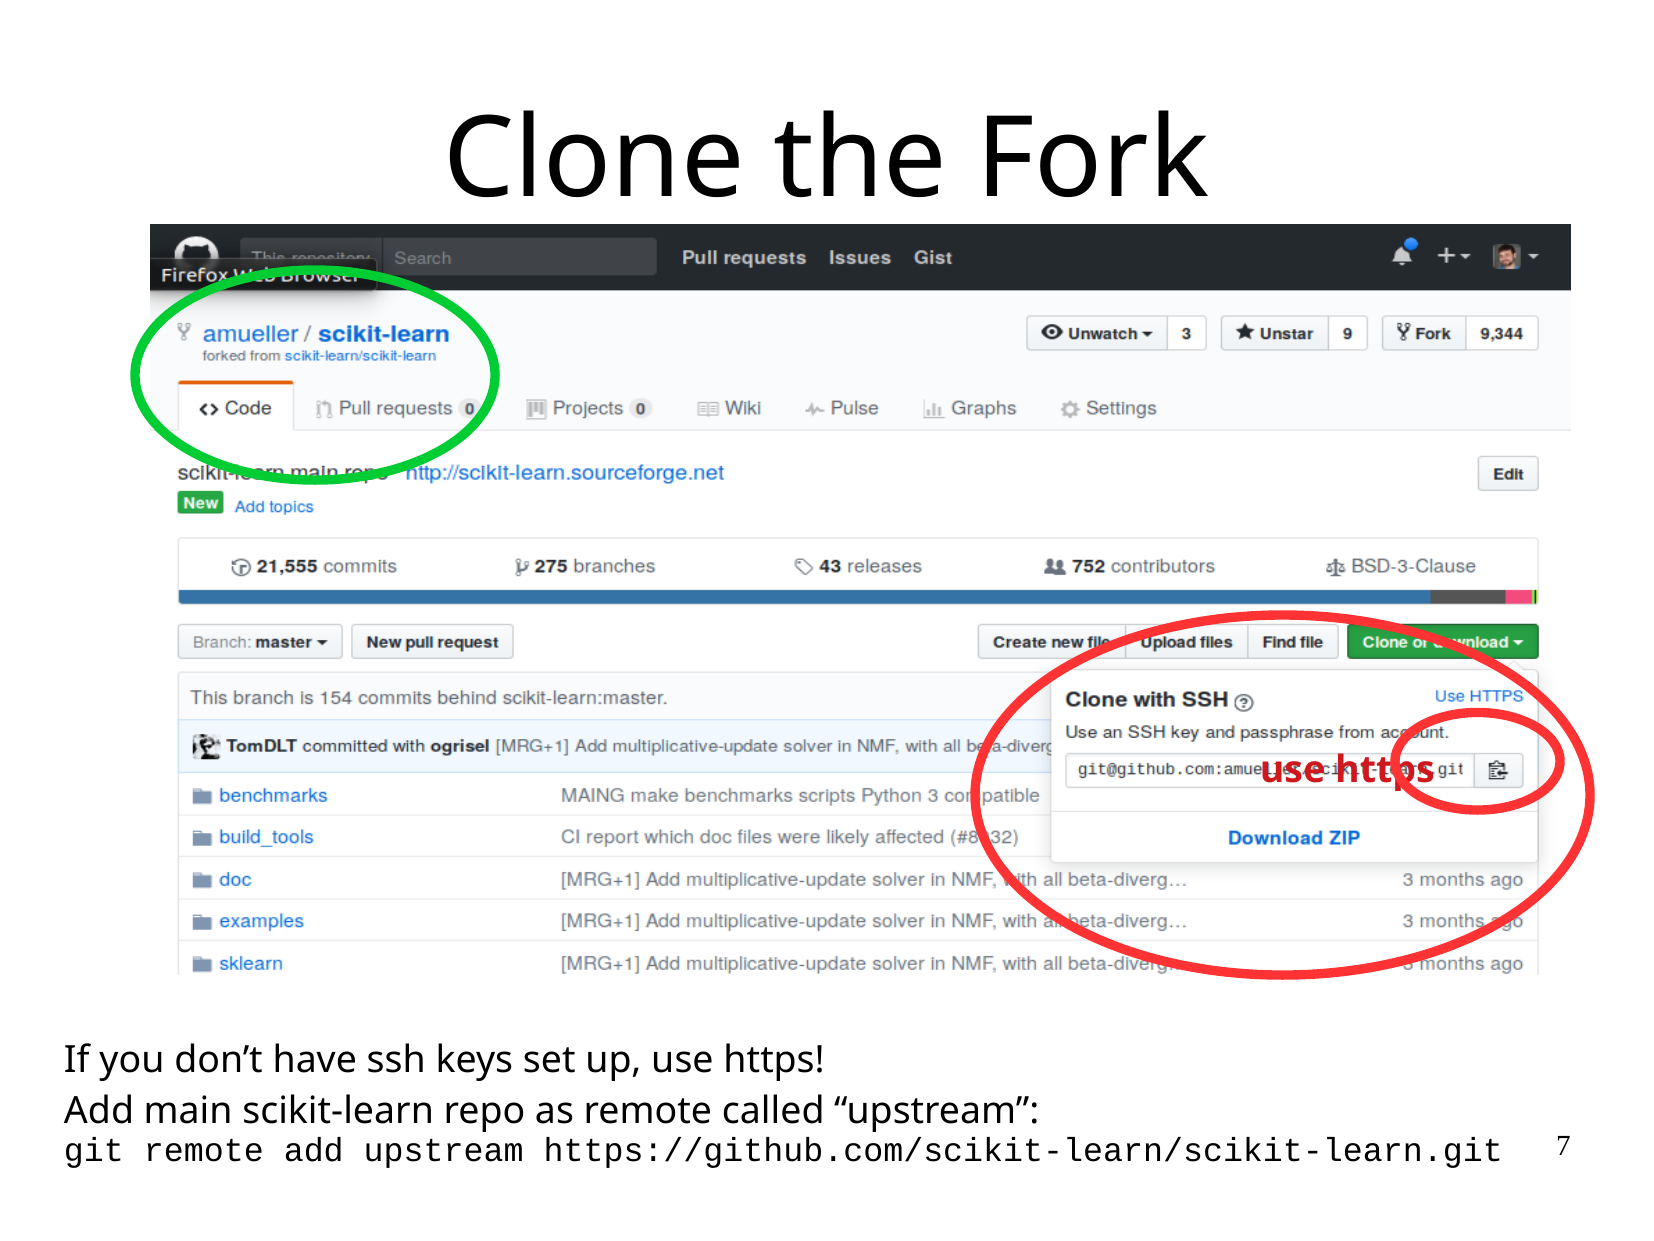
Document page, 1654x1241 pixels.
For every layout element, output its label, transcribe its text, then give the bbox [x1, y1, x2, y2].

title Clone the Fork [82, 49, 1571, 257]
text_box use https [1400, 735, 1451, 798]
picture [150, 224, 1571, 976]
picture [150, 275, 490, 475]
picture [980, 620, 1571, 970]
text_box use https [1245, 735, 1412, 798]
picture [1354, 868, 1571, 976]
text_box If you don’t have ssh keys set up, use https! Add main scikit-learn repo as remote called “upstream”: git remote add upstream https://github.com/scikit-learn/scikit-learn.git [49, 1024, 1565, 1191]
